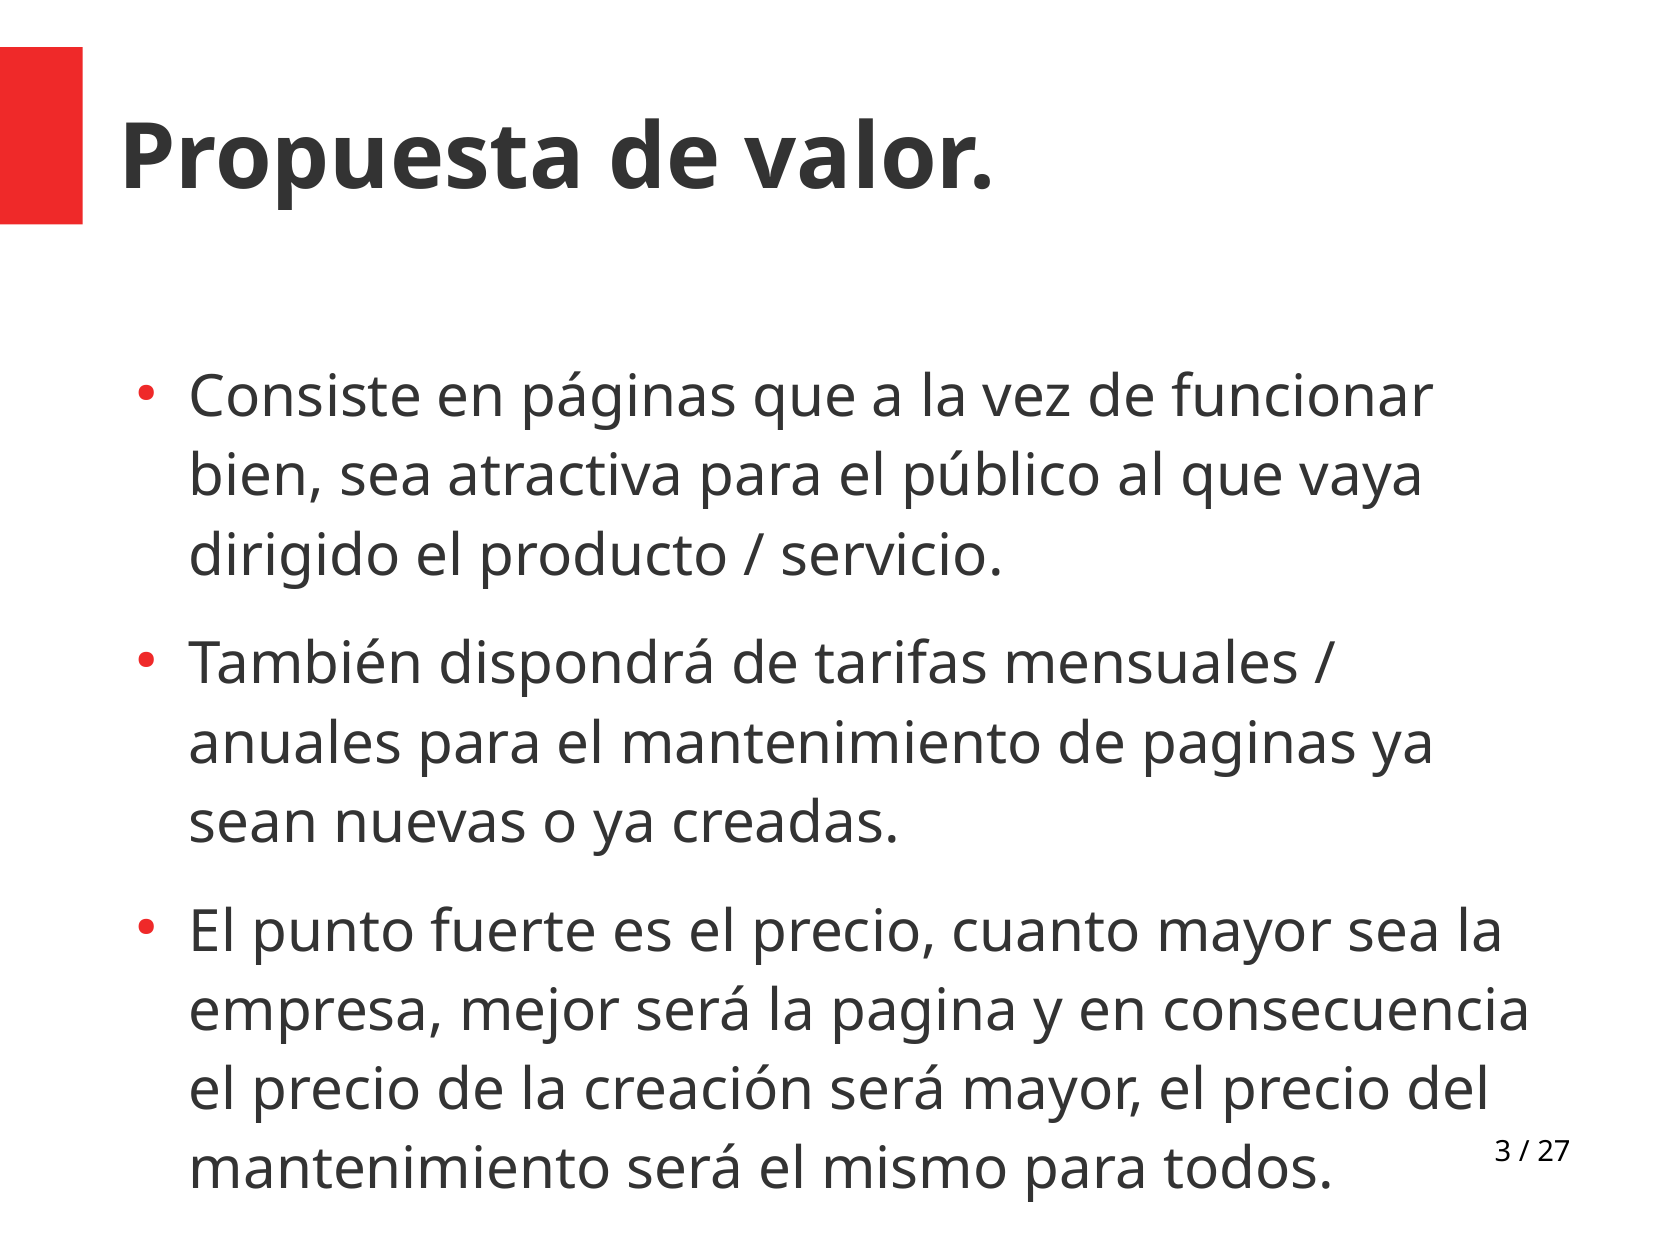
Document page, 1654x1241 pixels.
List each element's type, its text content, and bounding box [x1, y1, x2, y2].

title Propuesta de valor. [118, 49, 1571, 257]
list Consiste en páginas que a la vez de funcionar bien, sea atractiva para el público al que vaya dirigido el producto / servicio. También dispondrá de tarifas mensuales / anuales para el mantenimiento de paginas ya sean nuevas o ya creadas. El punto fuerte es el precio, cuanto mayor sea la empresa, mejor será la pagina y en consecuencia el precio de la creación será mayor, el precio del mantenimiento será el mismo para todos. [118, 354, 1536, 1074]
